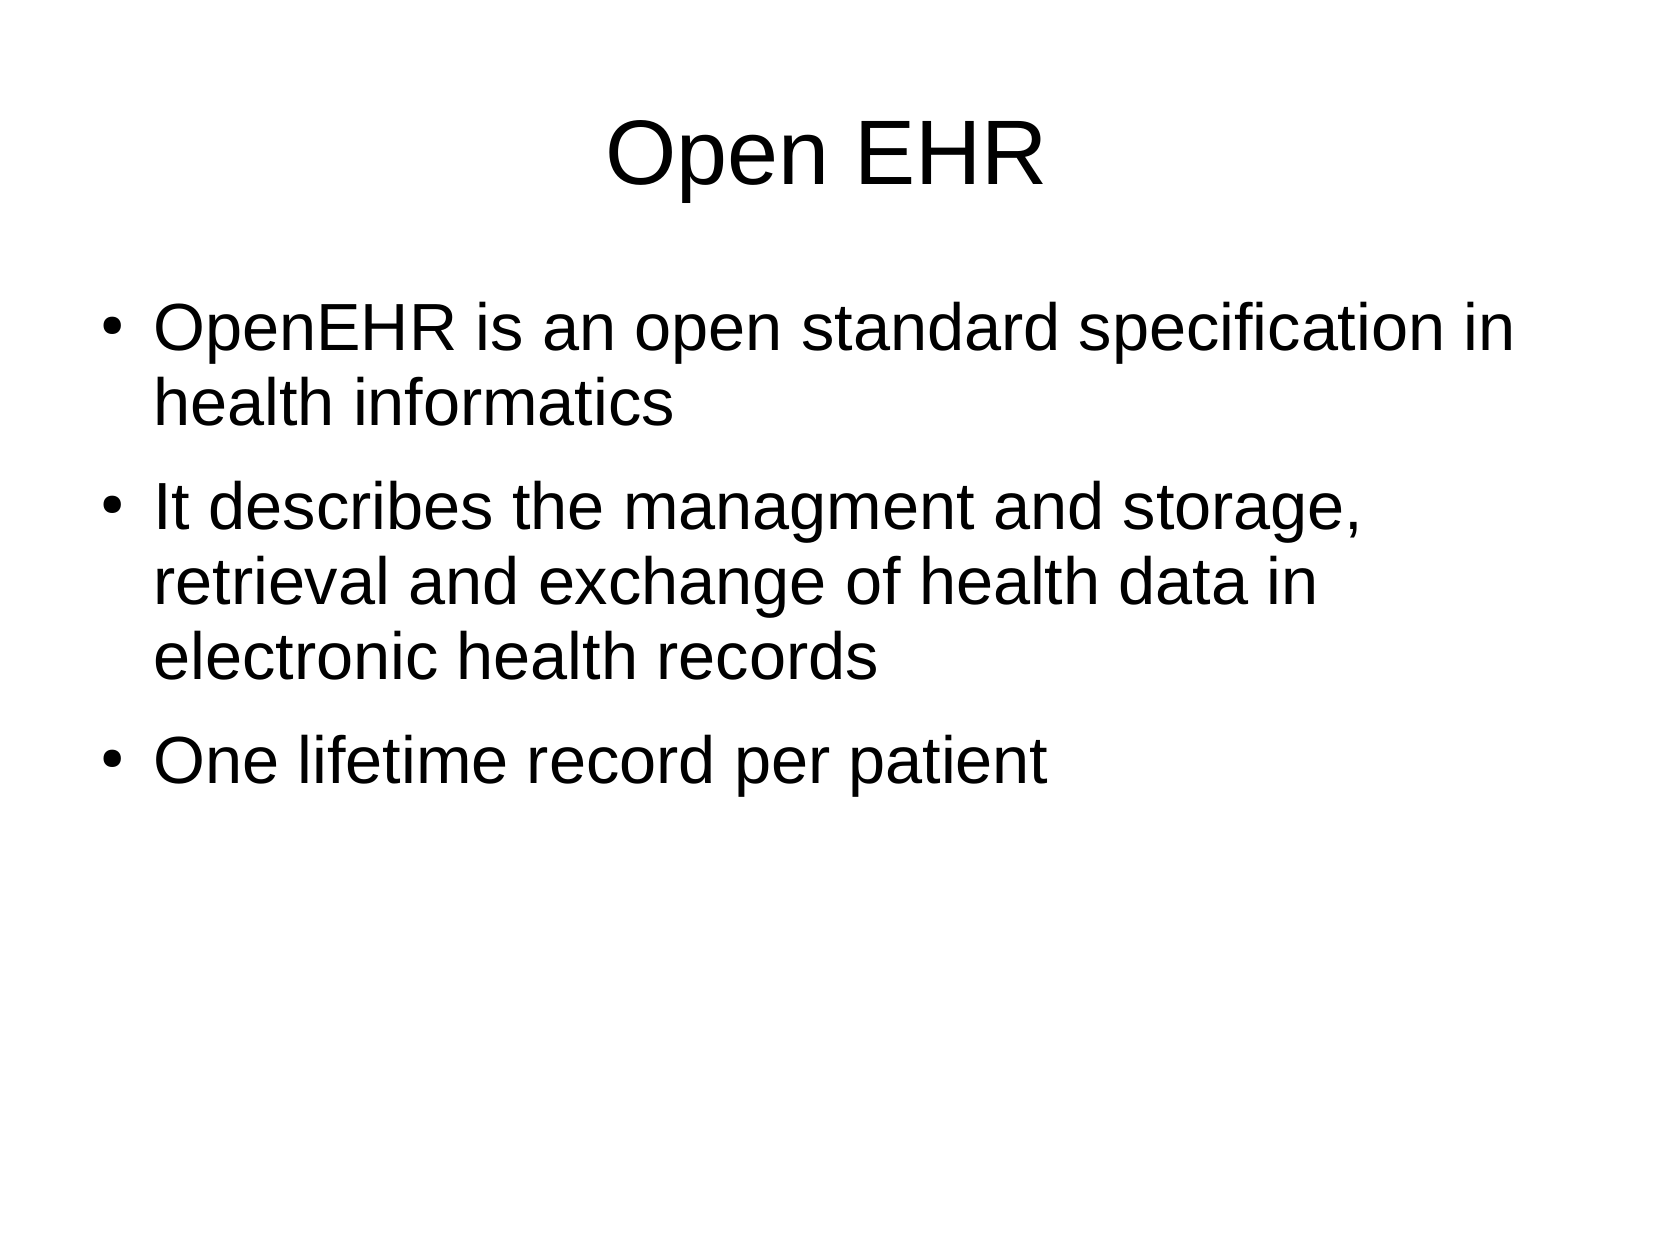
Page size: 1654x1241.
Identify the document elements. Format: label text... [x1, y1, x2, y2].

title Open EHR [82, 49, 1571, 257]
list OpenEHR is an open standard specification in health informatics It describes the managment and storage, retrieval and exchange of health data in electronic health records One lifetime record per patient [82, 290, 1571, 1109]
